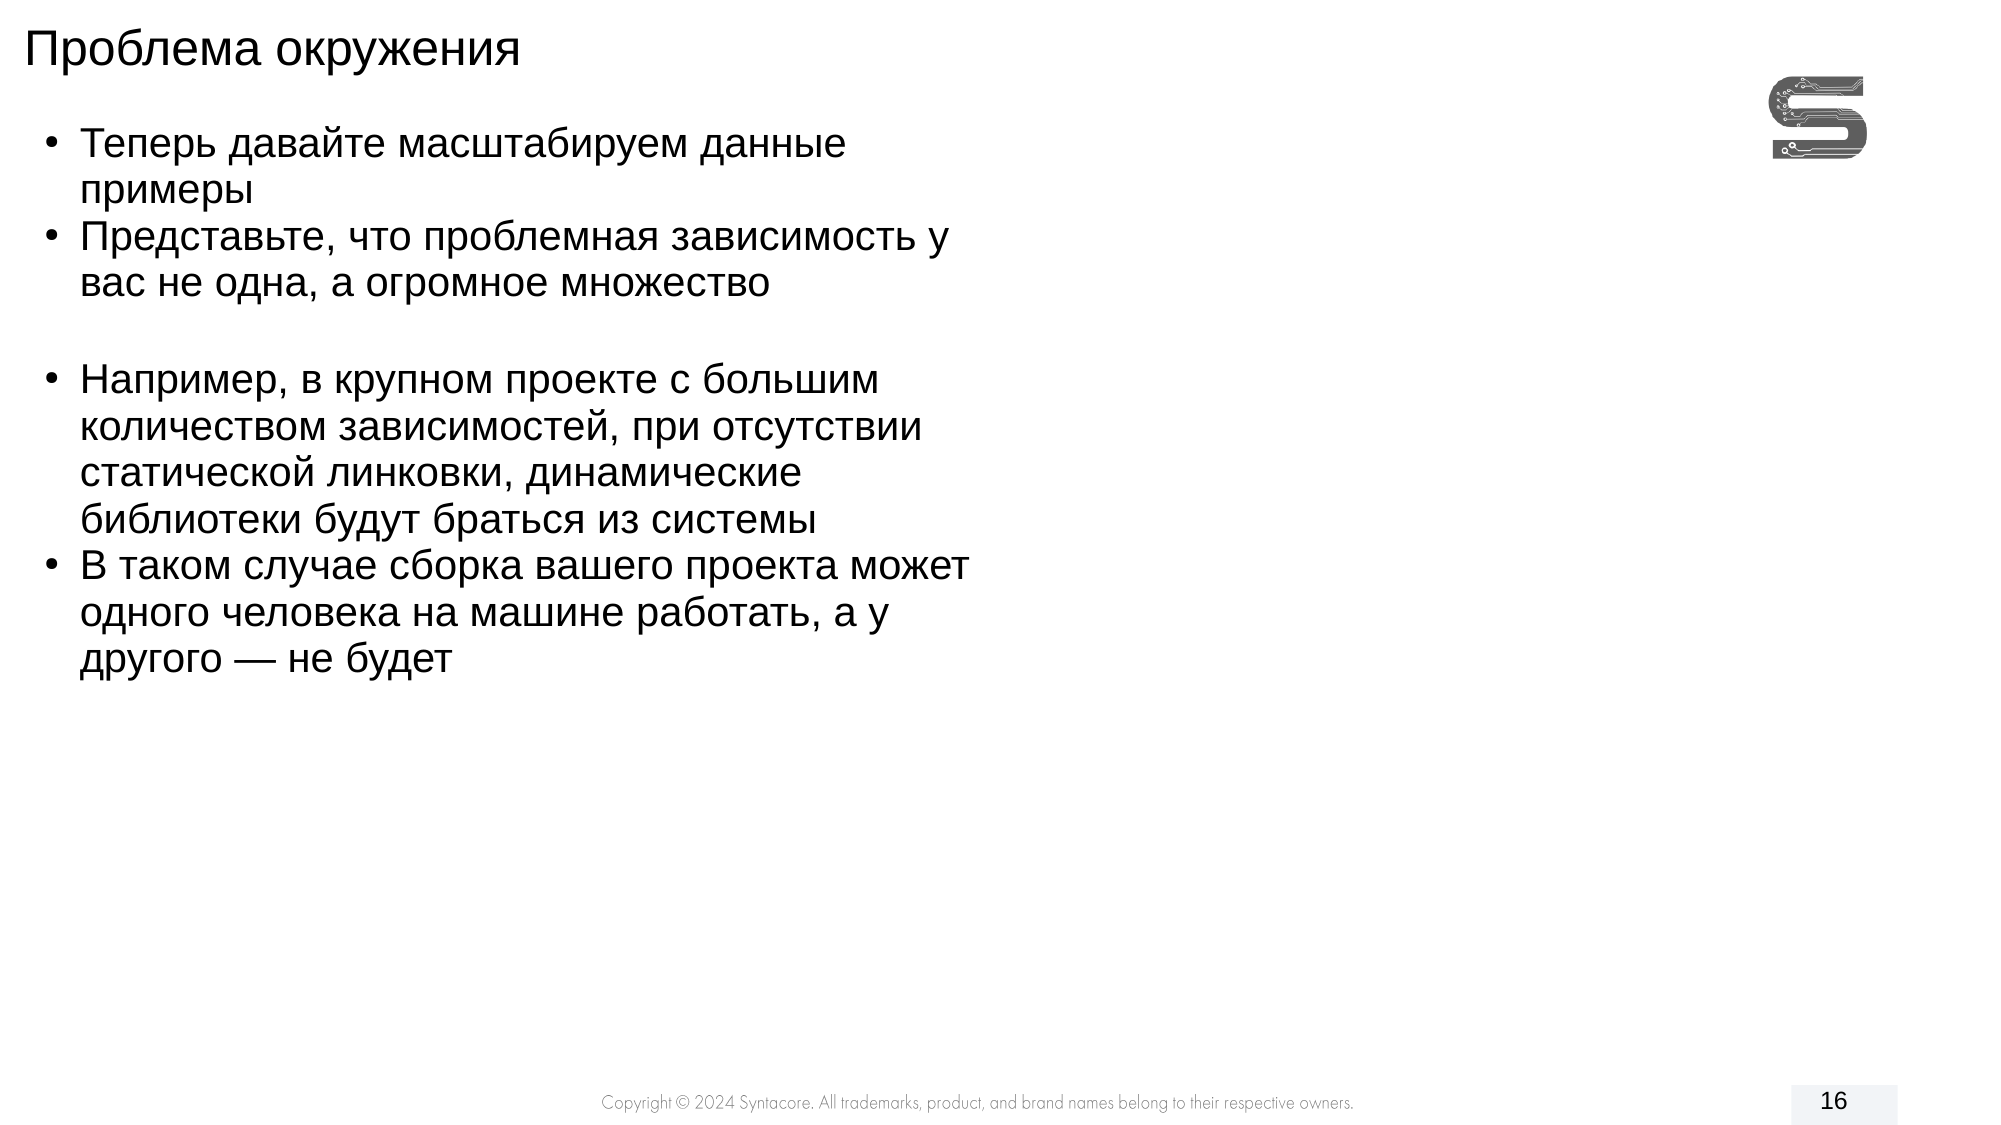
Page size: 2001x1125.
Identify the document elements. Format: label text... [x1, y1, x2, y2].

text_box Проблема окружения [0, 13, 832, 84]
text_box Например, в крупном проекте с большим количеством зависимостей, при отсутствии статической линковки, динамические библиотеки будут браться из системы В таком случае сборка вашего проекта может одного человека на машине работать, а у другого — не будет [29, 348, 999, 798]
picture [601, 1089, 1361, 1114]
text_box Теперь давайте масштабируем данные примеры Представьте, что проблемная зависимость у вас не одна, а огромное множество [29, 112, 999, 348]
picture [1768, 76, 1867, 160]
text_box <number> [1805, 1079, 1949, 1123]
